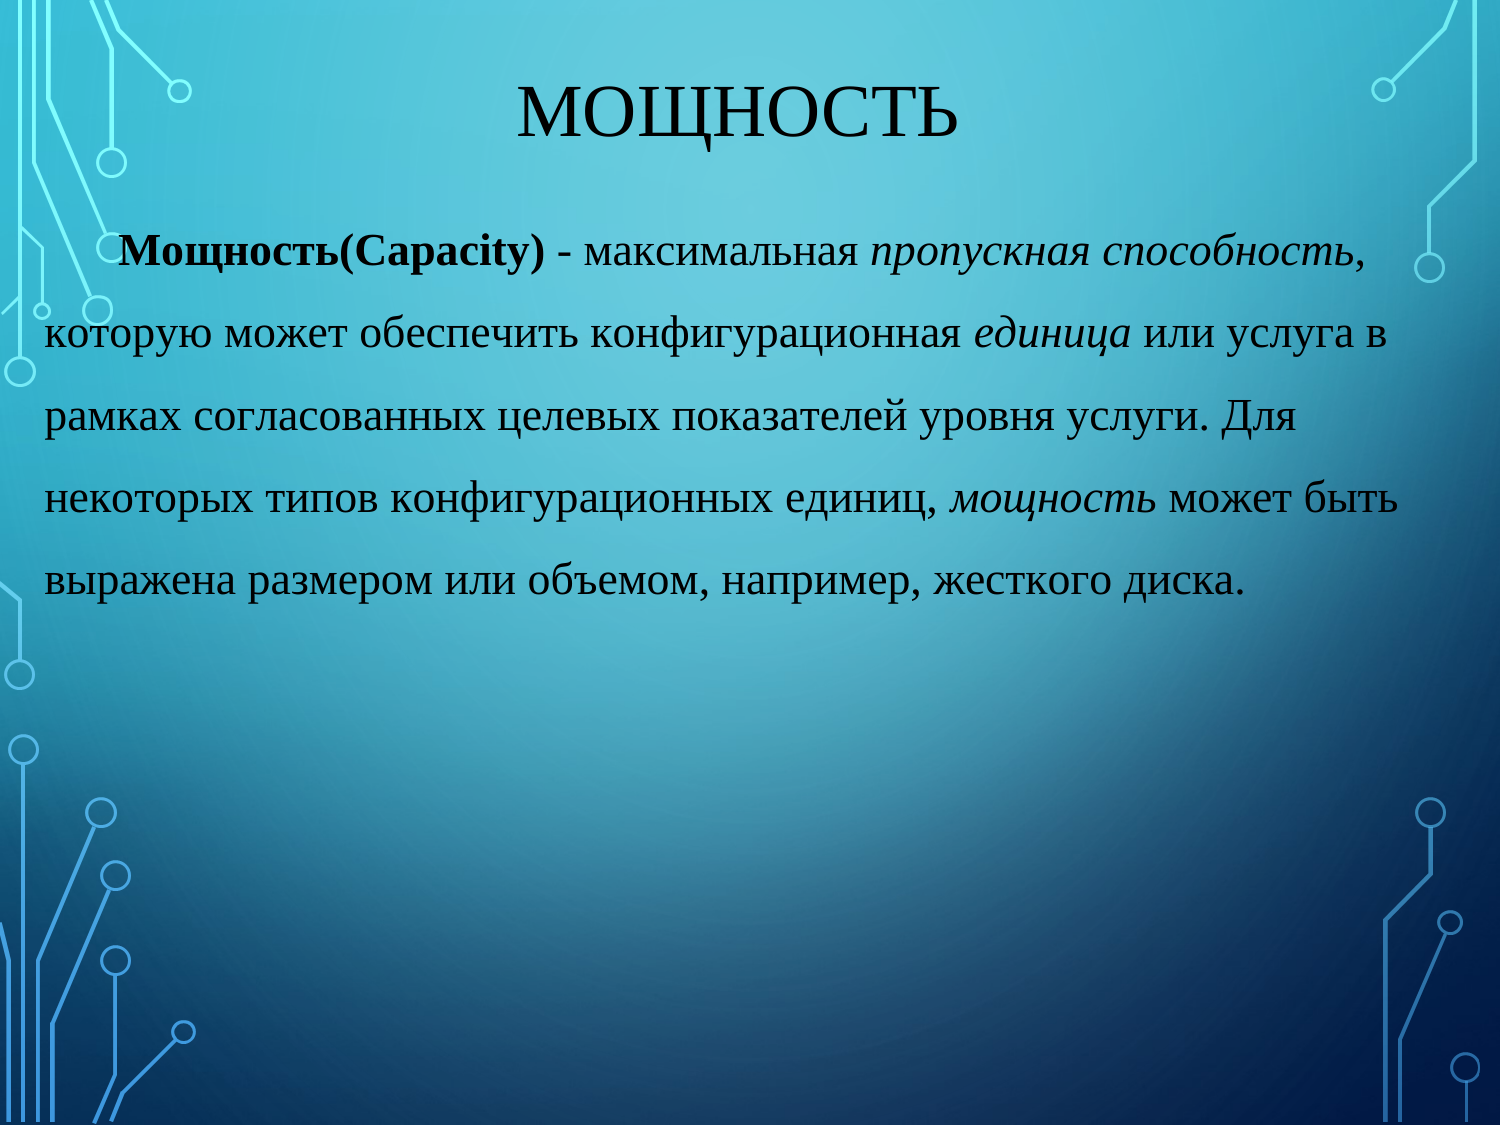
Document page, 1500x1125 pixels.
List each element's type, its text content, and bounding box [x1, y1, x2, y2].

picture [0, 0, 1500, 1125]
text_box МОЩНОСТЬ [0, 23, 1477, 202]
text_box Мощность(Capacity) - максимальная пропускная способность, которую может обеспечить конфигурационная единица или услуга в рамках согласованных целевых показателей уровня услуги. Для некоторых типов конфигурационных единиц, мощность может быть выражена размером или объемом, например, жесткого диска. [0, 184, 1447, 1004]
